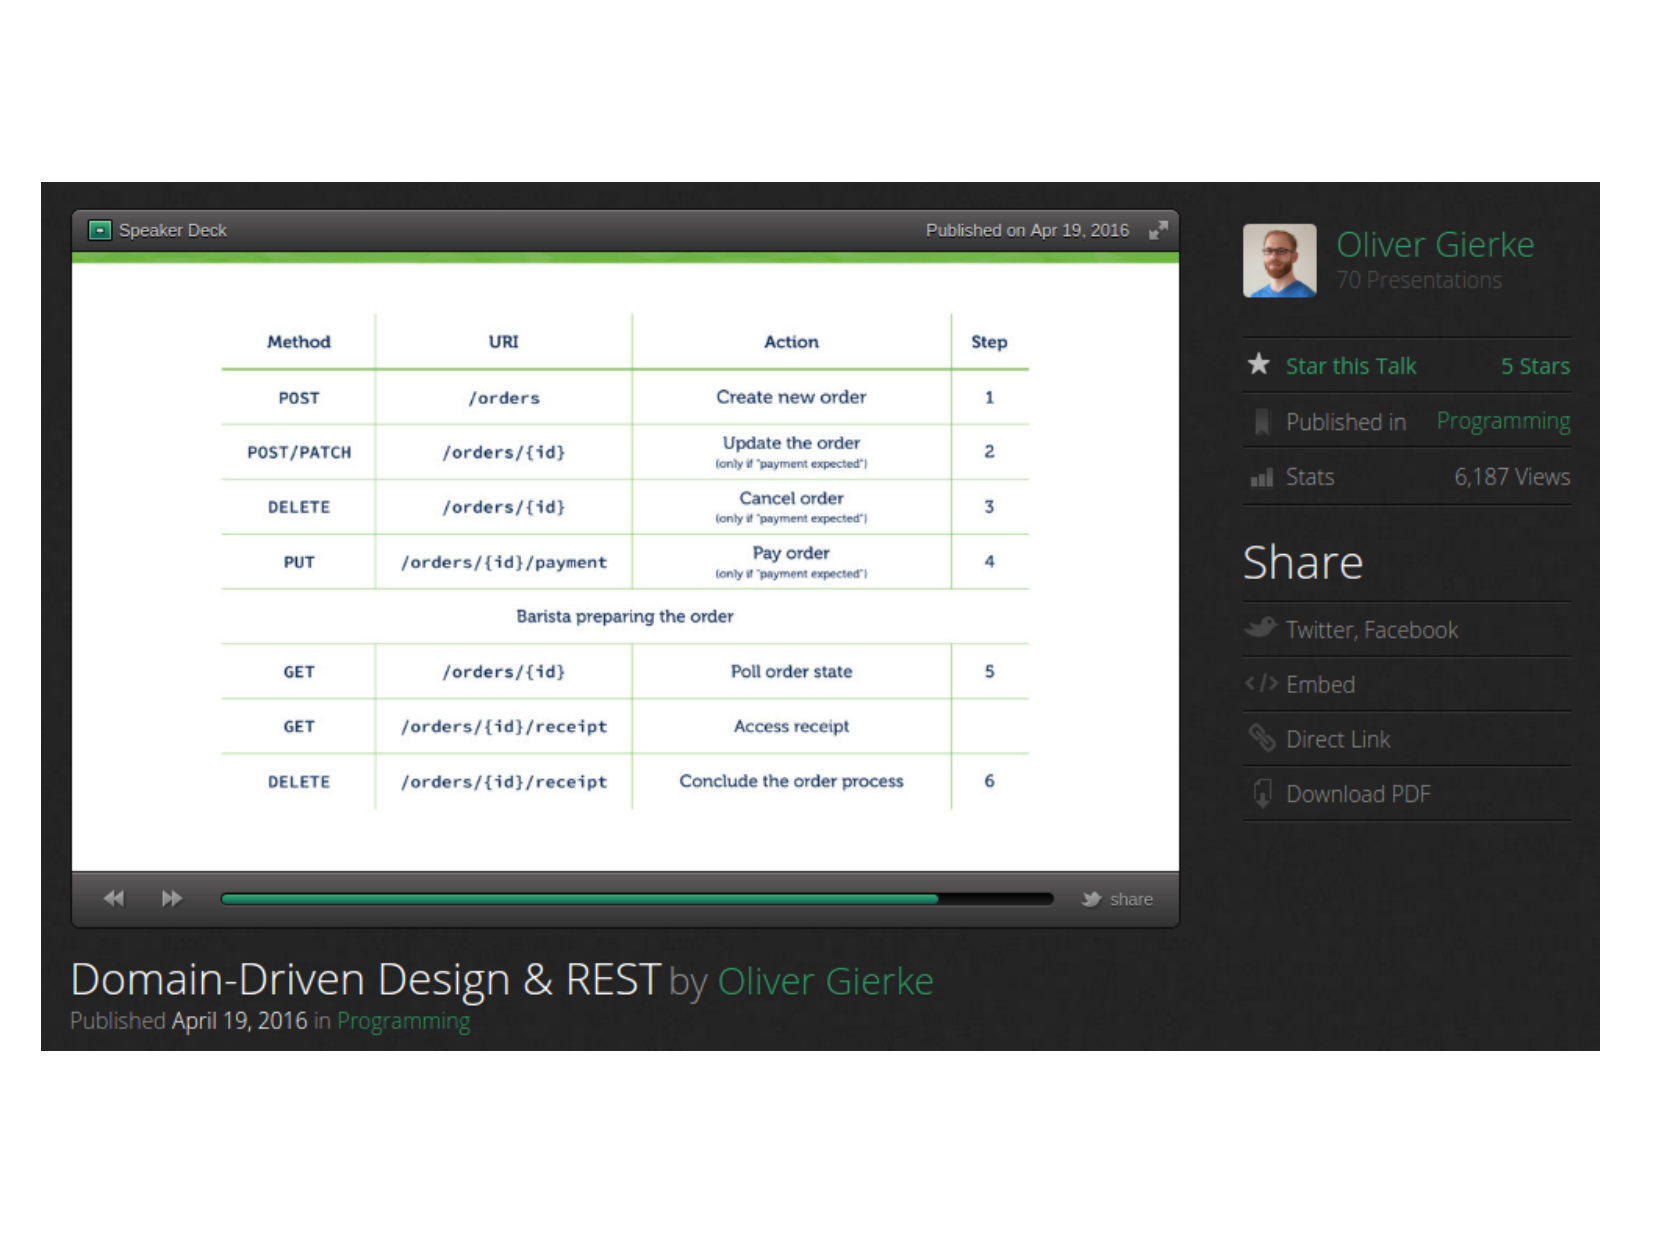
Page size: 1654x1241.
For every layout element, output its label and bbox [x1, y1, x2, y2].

picture [41, 182, 1600, 1051]
